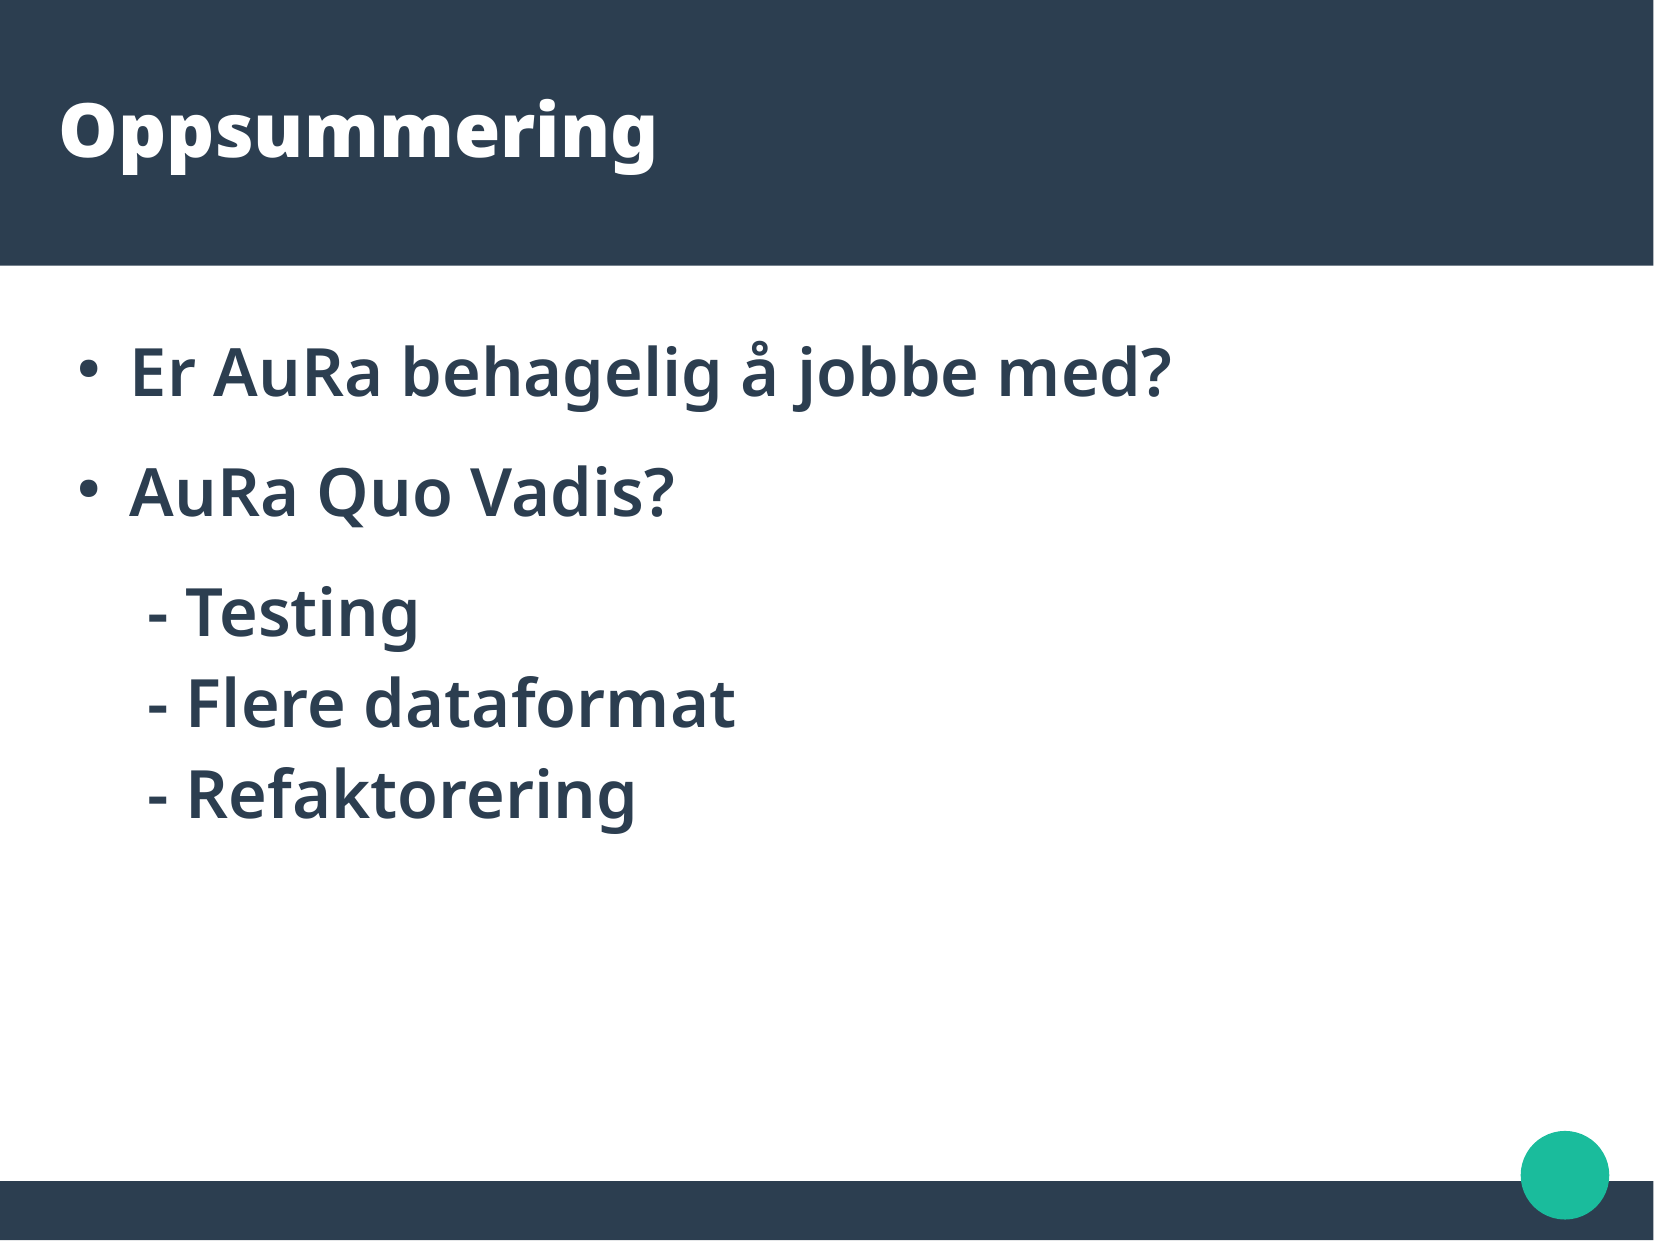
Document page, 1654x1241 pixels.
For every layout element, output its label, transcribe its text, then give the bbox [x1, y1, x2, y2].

title Oppsummering [59, 49, 1595, 207]
list Er AuRa behagelig å jobbe med? AuRa Quo Vadis? - Testing - Flere dataformat - Refaktorering [59, 324, 1595, 1152]
